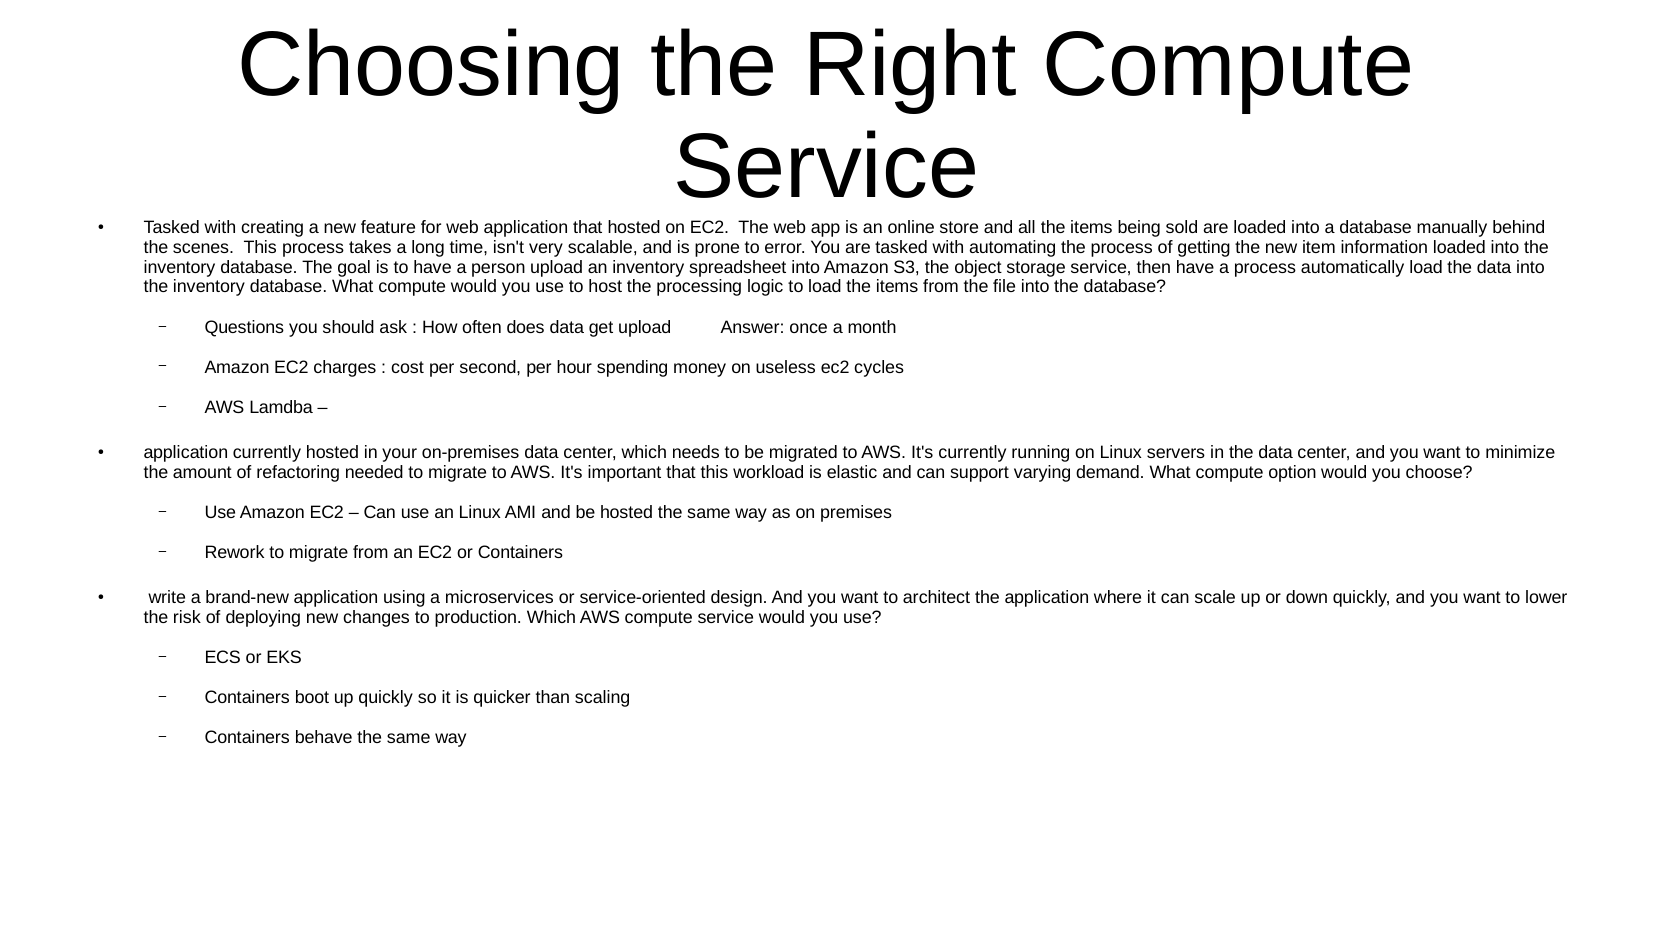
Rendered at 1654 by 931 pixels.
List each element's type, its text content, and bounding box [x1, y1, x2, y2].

list Tasked with creating a new feature for web application that hosted on EC2. The web app is an online store and all the items being sold are loaded into a database manually behind the scenes. This process takes a long time, isn't very scalable, and is prone to error. You are tasked with automating the process of getting the new item information loaded into the inventory database. The goal is to have a person upload an inventory spreadsheet into Amazon S3, the object storage service, then have a process automatically load the data into the inventory database. What compute would you use to host the processing logic to load the items from the file into the database? Questions you should ask : How often does data get upload Answer: once a month Amazon EC2 charges : cost per second, per hour spending money on useless ec2 cycles AWS Lamdba – application currently hosted in your on-premises data center, which needs to be migrated to AWS. It's currently running on Linux servers in the data center, and you want to minimize the amount of refactoring needed to migrate to AWS. It's important that this workload is elastic and can support varying demand. What compute option would you choose? Use Amazon EC2 – Can use an Linux AMI and be hosted the same way as on premises Rework to migrate from an EC2 or Containers write a brand-new application using a microservices or service-oriented design. And you want to architect the application where it can scale up or down quickly, and you want to lower the risk of deploying new changes to production. Which AWS compute service would you use? ECS or EKS Containers boot up quickly so it is quicker than scaling Containers behave the same way [82, 217, 1571, 758]
title Choosing the Right Compute Service [82, 12, 1571, 217]
